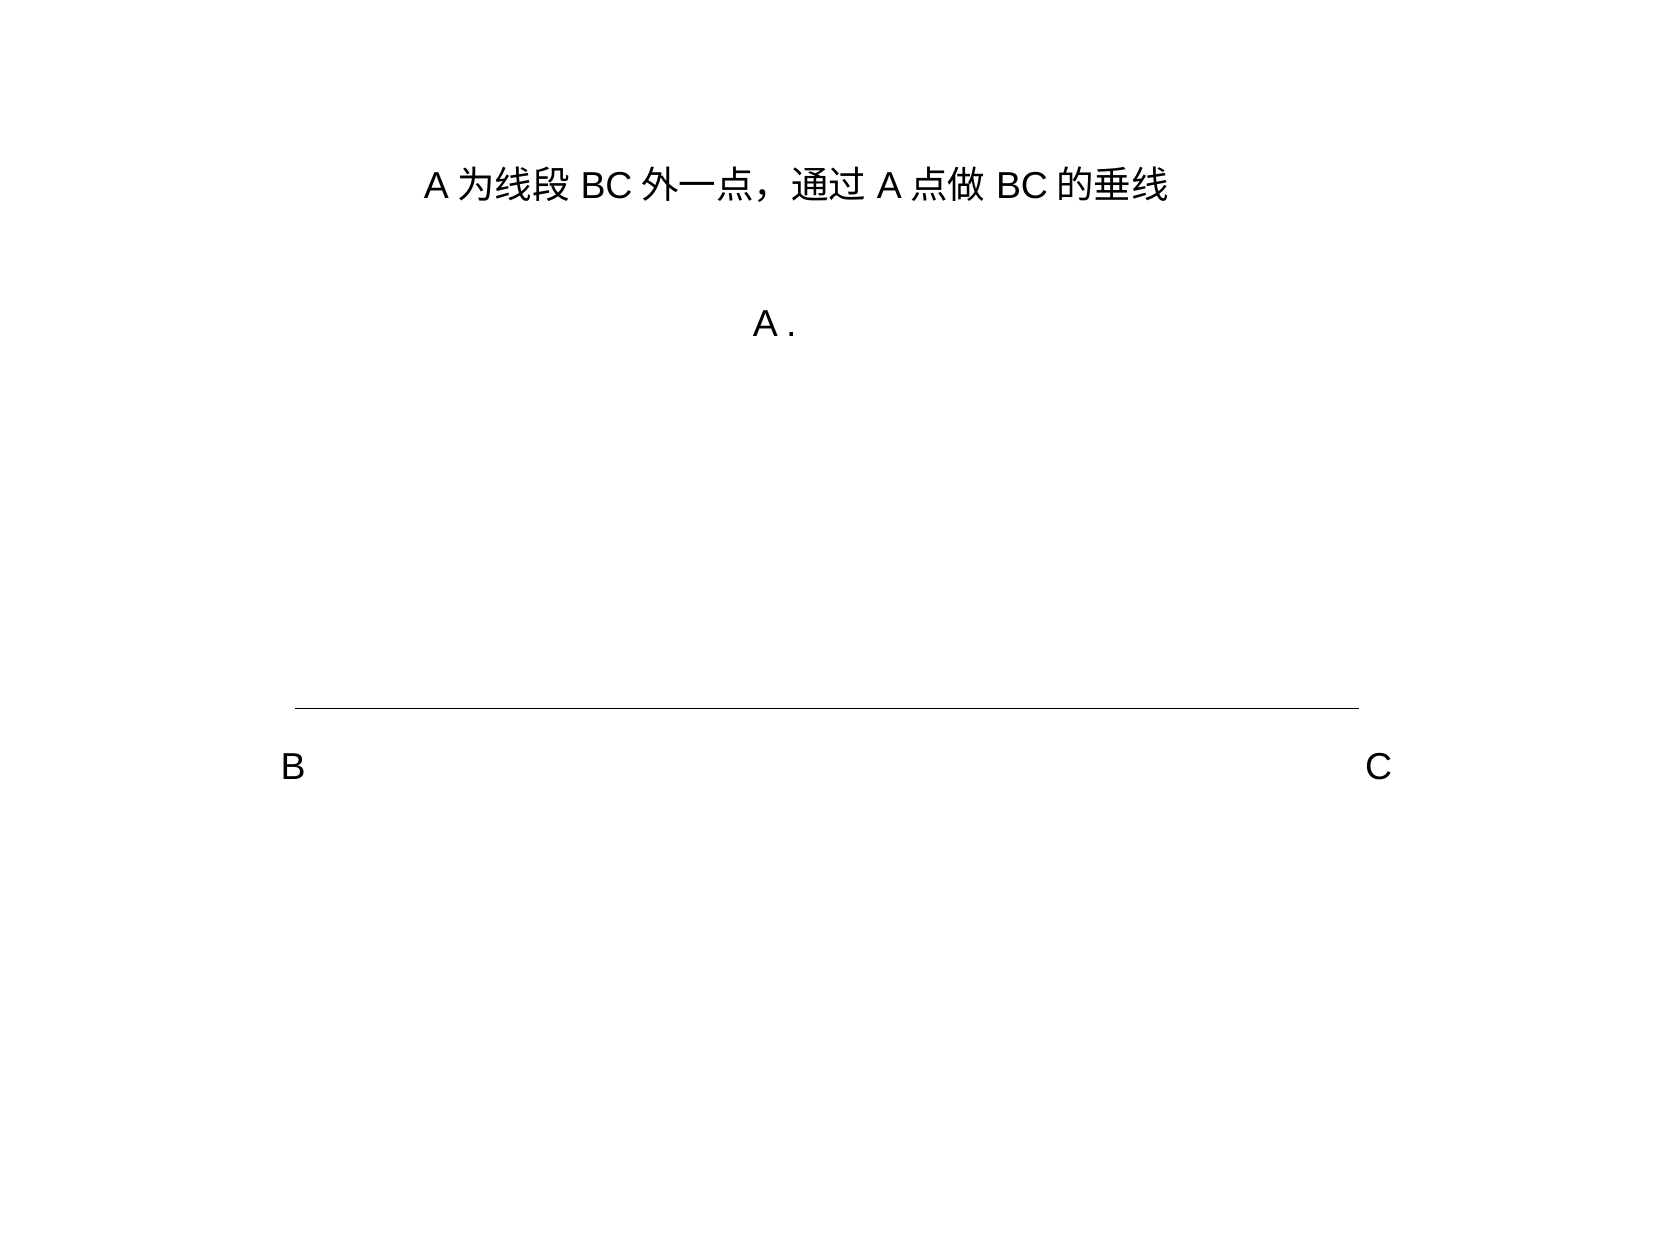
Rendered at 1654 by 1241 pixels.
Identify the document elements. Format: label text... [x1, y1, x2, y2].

text_box A . [738, 295, 812, 353]
text_box A为线段BC外一点，通过A点做BC的垂线 [409, 147, 1159, 205]
text_box C [1350, 738, 1407, 796]
text_box B [265, 738, 321, 796]
